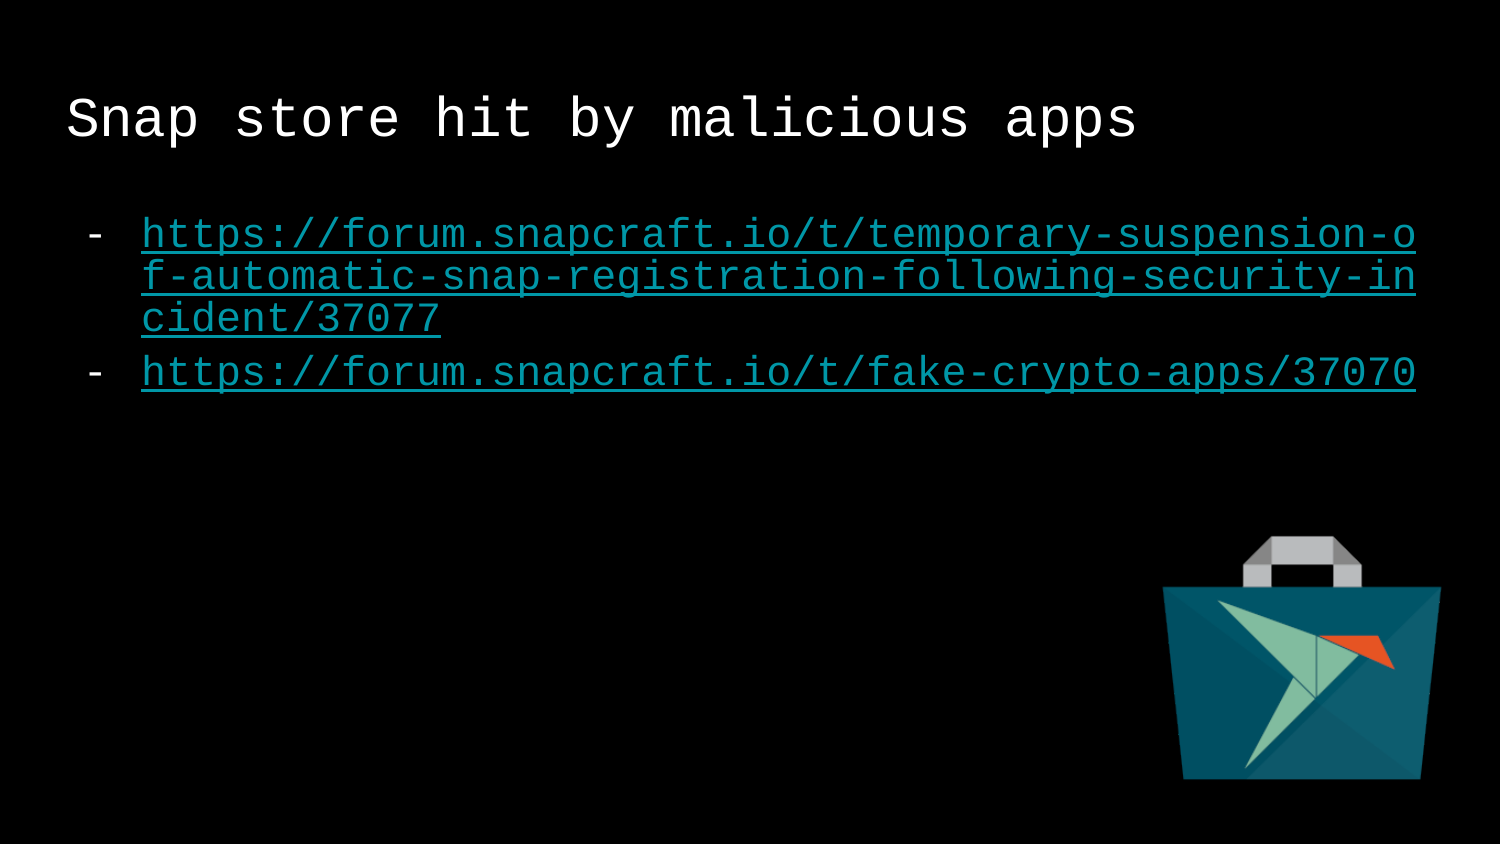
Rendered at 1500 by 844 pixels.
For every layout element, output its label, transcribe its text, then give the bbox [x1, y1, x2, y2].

list https://forum.snapcraft.io/t/temporary-suspension-of-automatic-snap-registration-following-security-incident/37077 https://forum.snapcraft.io/t/fake-crypto-apps/37070 [51, 190, 1449, 752]
title Snap store hit by malicious apps [51, 74, 1449, 169]
picture [1161, 517, 1443, 799]
